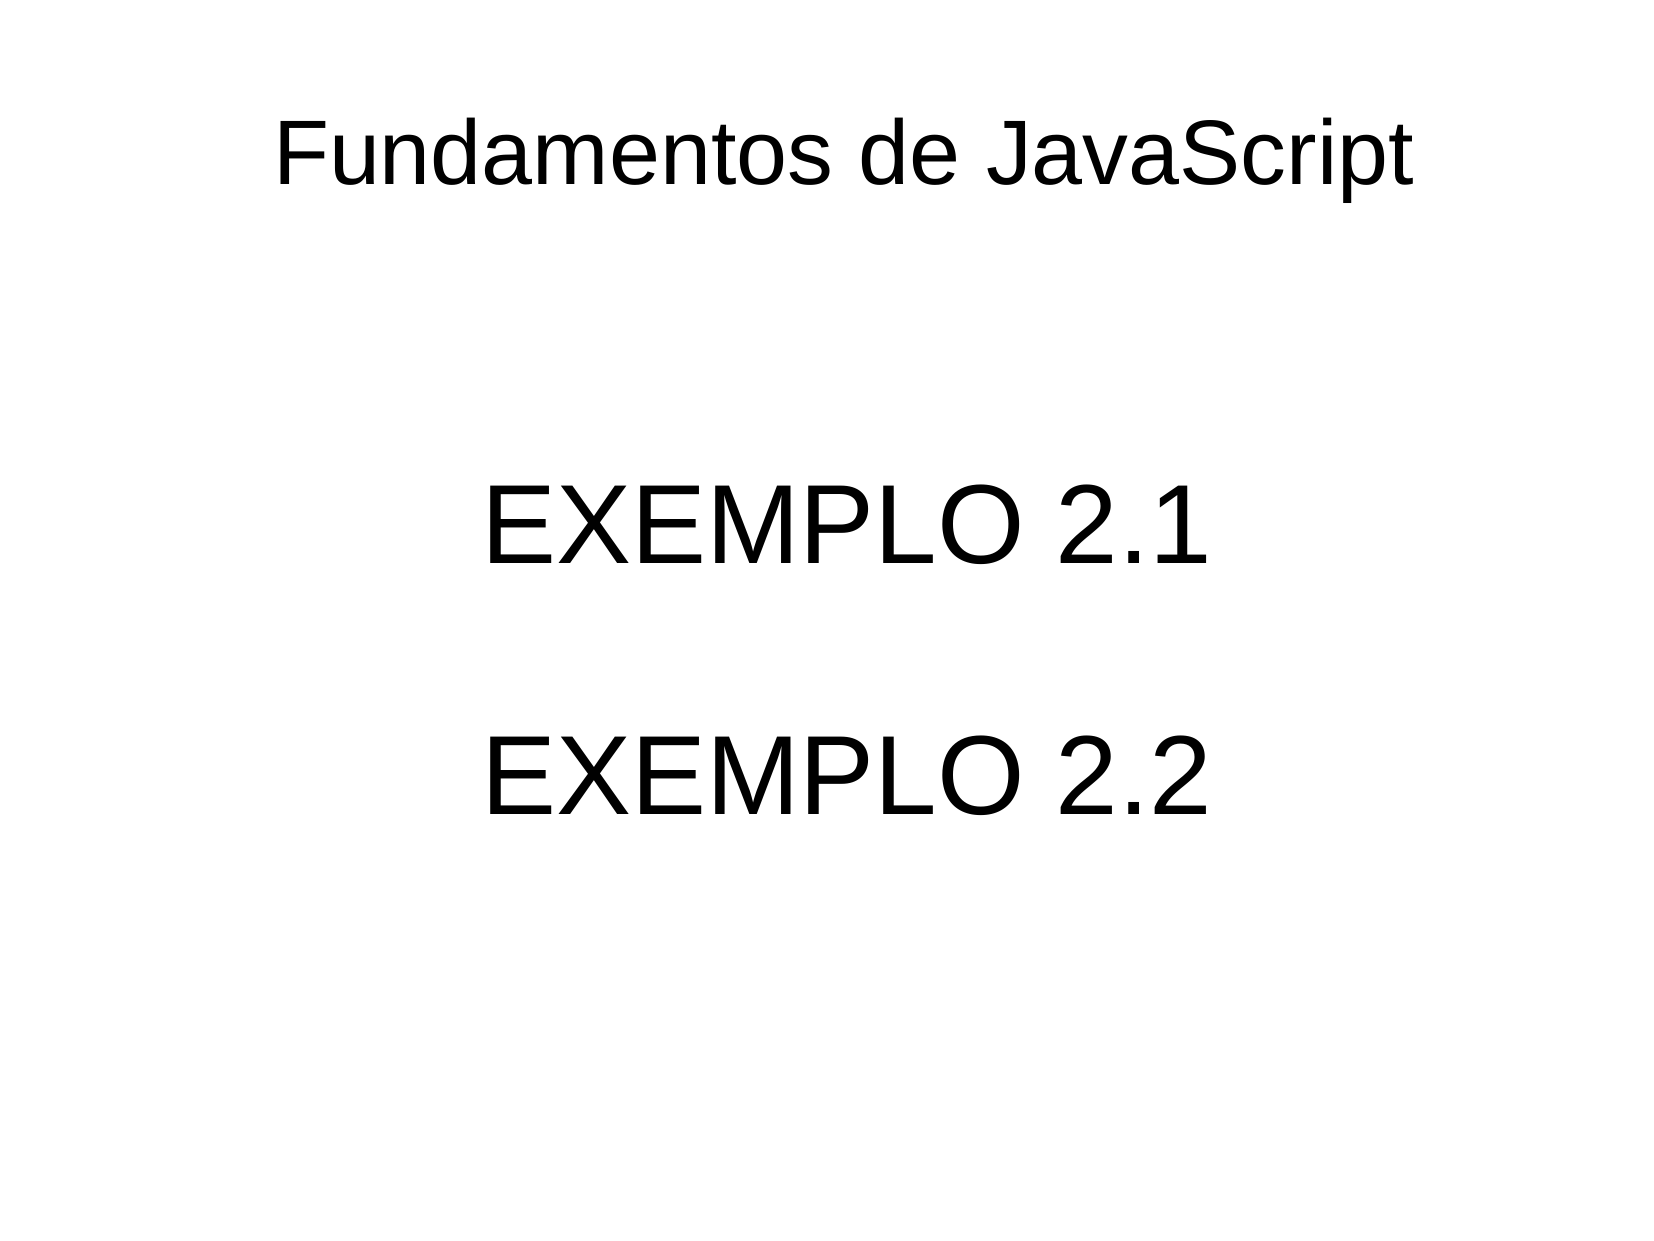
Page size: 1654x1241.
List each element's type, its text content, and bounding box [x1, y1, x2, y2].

subtitle EXEMPLO 2.1 EXEMPLO 2.2 [82, 290, 1571, 1010]
title Fundamentos de JavaScript [82, 49, 1571, 257]
